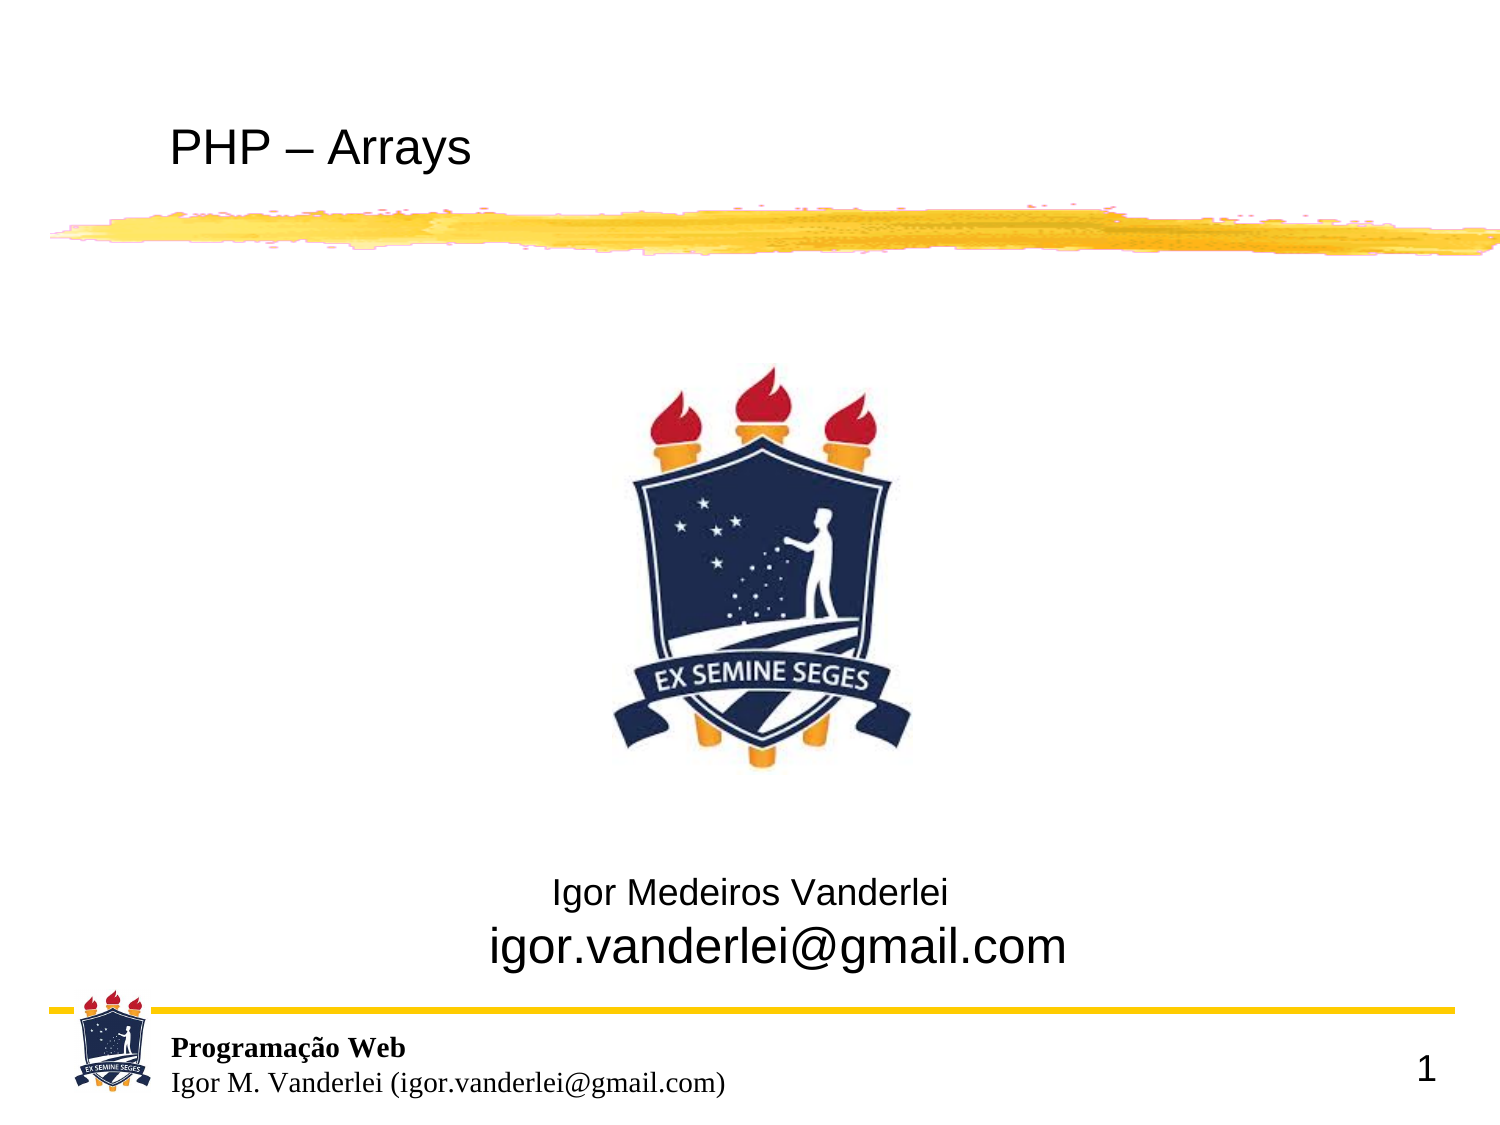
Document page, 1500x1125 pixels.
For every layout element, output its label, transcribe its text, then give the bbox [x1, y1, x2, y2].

picture [612, 363, 913, 775]
picture [1400, 198, 1500, 267]
picture [74, 989, 151, 1093]
text_box Igor Medeiros Vanderlei igor.vanderlei@gmail.com [298, 681, 1202, 981]
text_box PHP – Arrays [110, 0, 1461, 296]
picture [50, 198, 171, 267]
